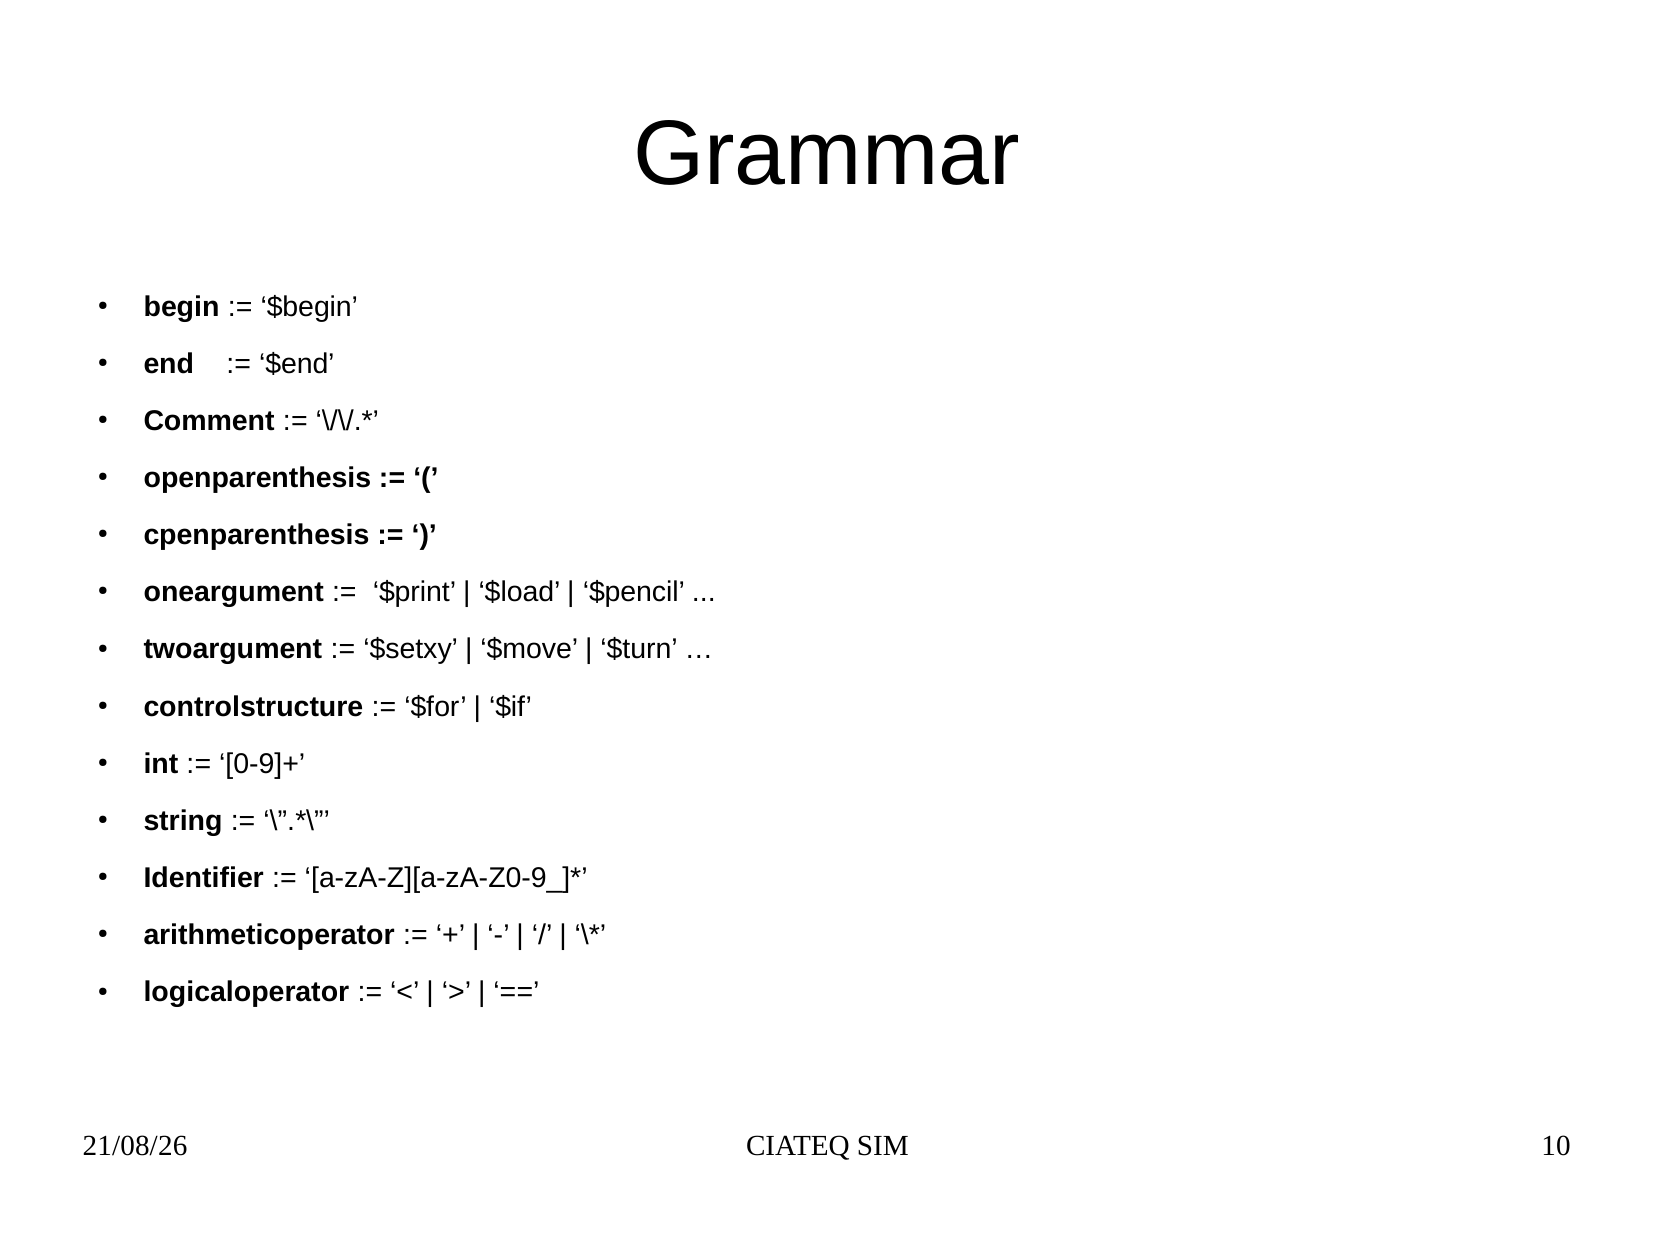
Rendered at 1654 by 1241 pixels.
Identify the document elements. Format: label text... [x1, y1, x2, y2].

list begin := ‘$begin’ end := ‘$end’ Comment := ‘\/\/.*’ openparenthesis := ‘(’ cpenparenthesis := ‘)’ oneargument := ‘$print’ | ‘$load’ | ‘$pencil’ ... twoargument := ‘$setxy’ | ‘$move’ | ‘$turn’ … controlstructure := ‘$for’ | ‘$if’ int := ‘[0-9]+’ string := ‘\”.*\”’ Identifier := ‘[a-zA-Z][a-zA-Z0-9_]*’ arithmeticoperator := ‘+’ | ‘-’ | ‘/’ | ‘\*’ logicaloperator := ‘<’ | ‘>’ | ‘==’ [82, 290, 1571, 1010]
title Grammar [82, 49, 1571, 257]
